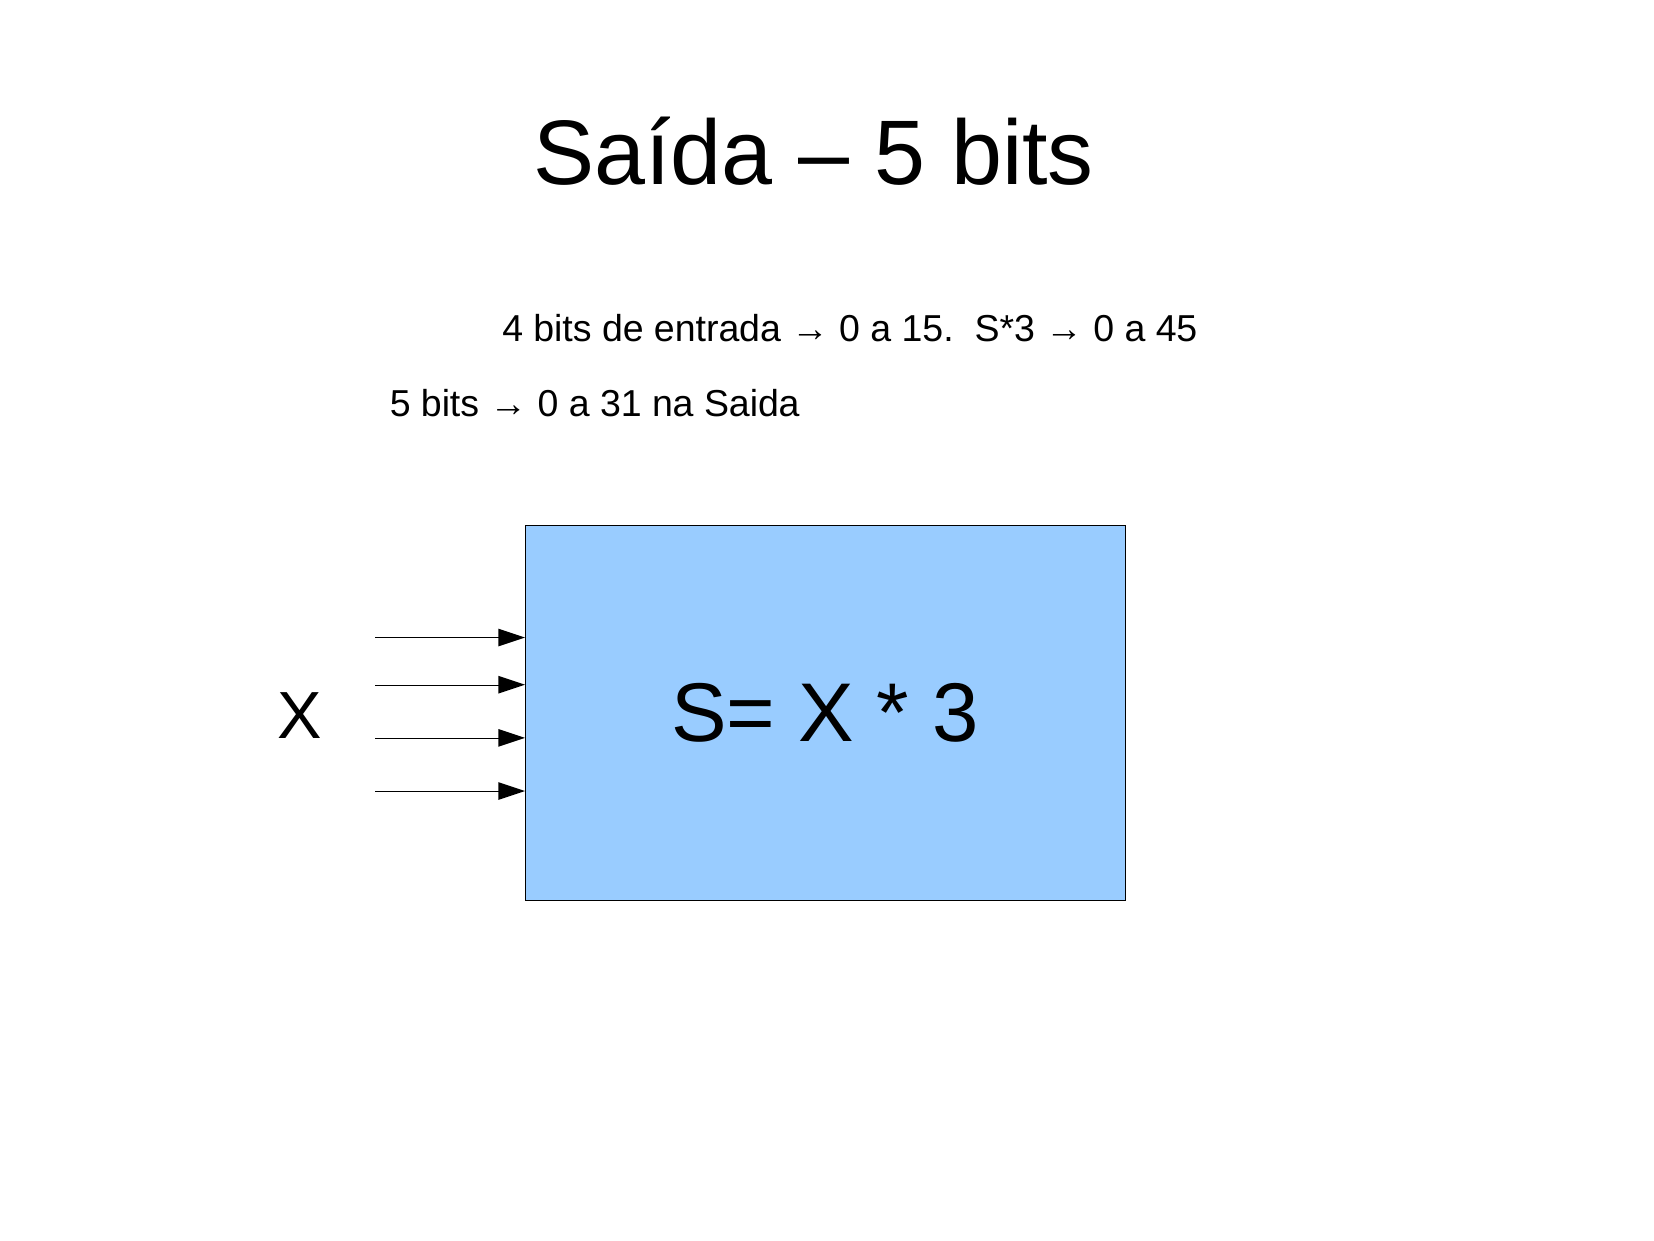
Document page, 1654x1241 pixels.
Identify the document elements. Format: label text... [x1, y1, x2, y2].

title Saída – 5 bits [82, 56, 1571, 250]
text_box 5 bits → 0 a 31 na Saida [374, 375, 815, 432]
text_box X [262, 671, 337, 761]
text_box S= X * 3 [525, 525, 1126, 901]
text_box 4 bits de entrada → 0 a 15. S*3 → 0 a 45 [487, 300, 1213, 357]
